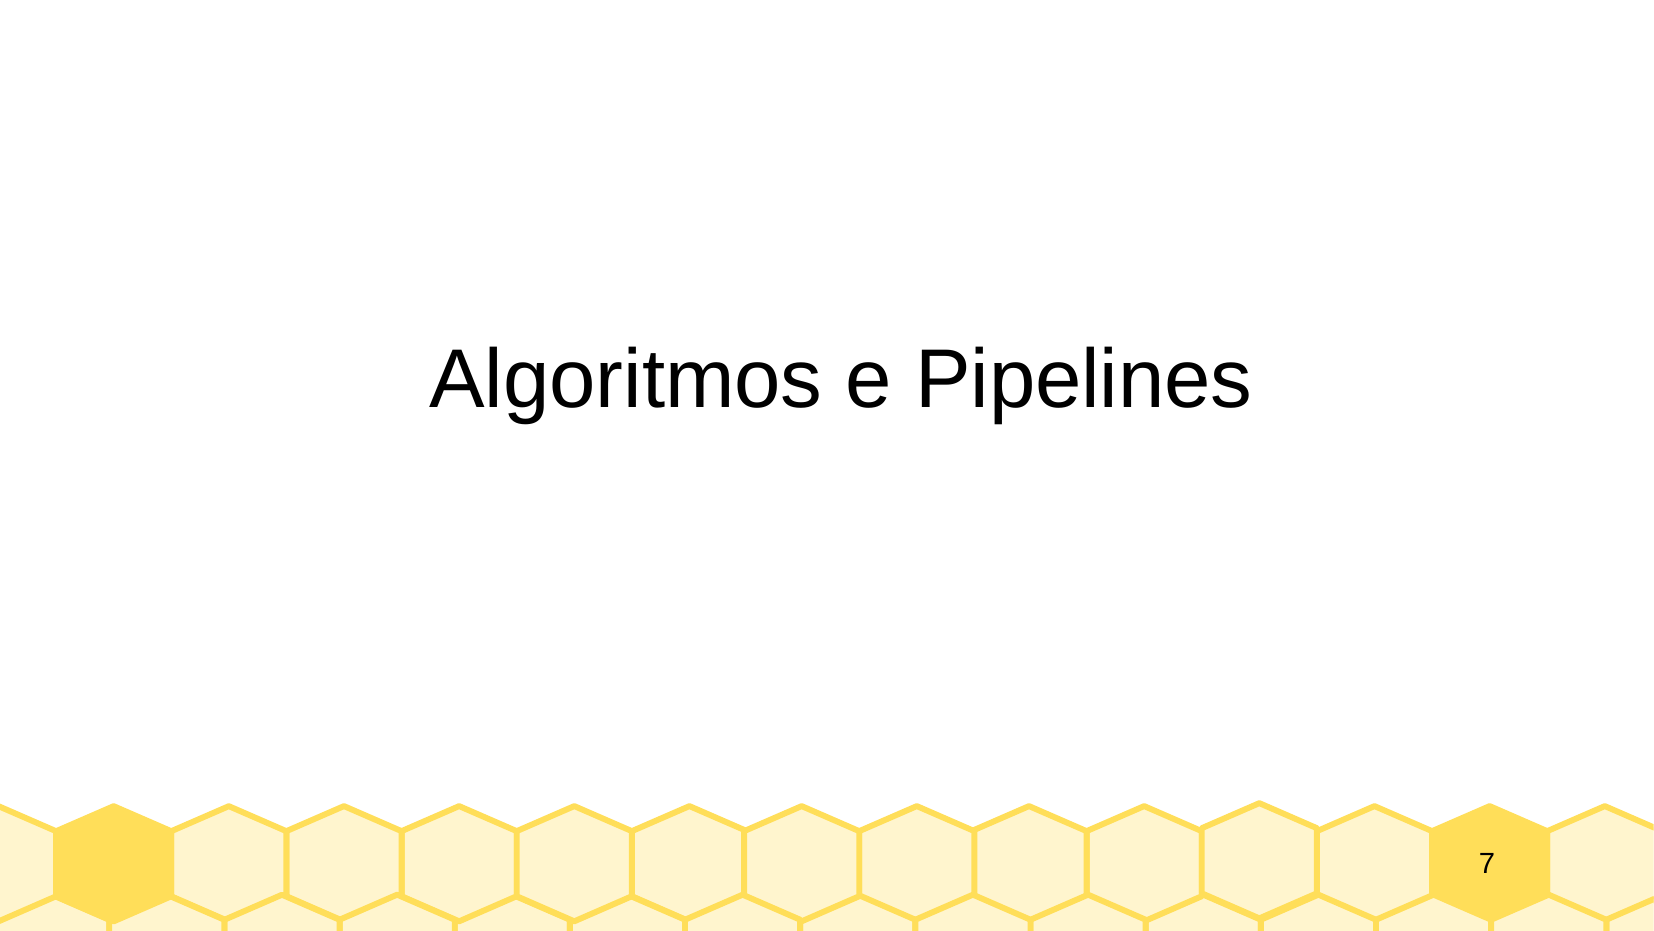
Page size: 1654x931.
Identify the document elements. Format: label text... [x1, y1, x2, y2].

text_box Algoritmos e Pipelines [236, 324, 1447, 433]
